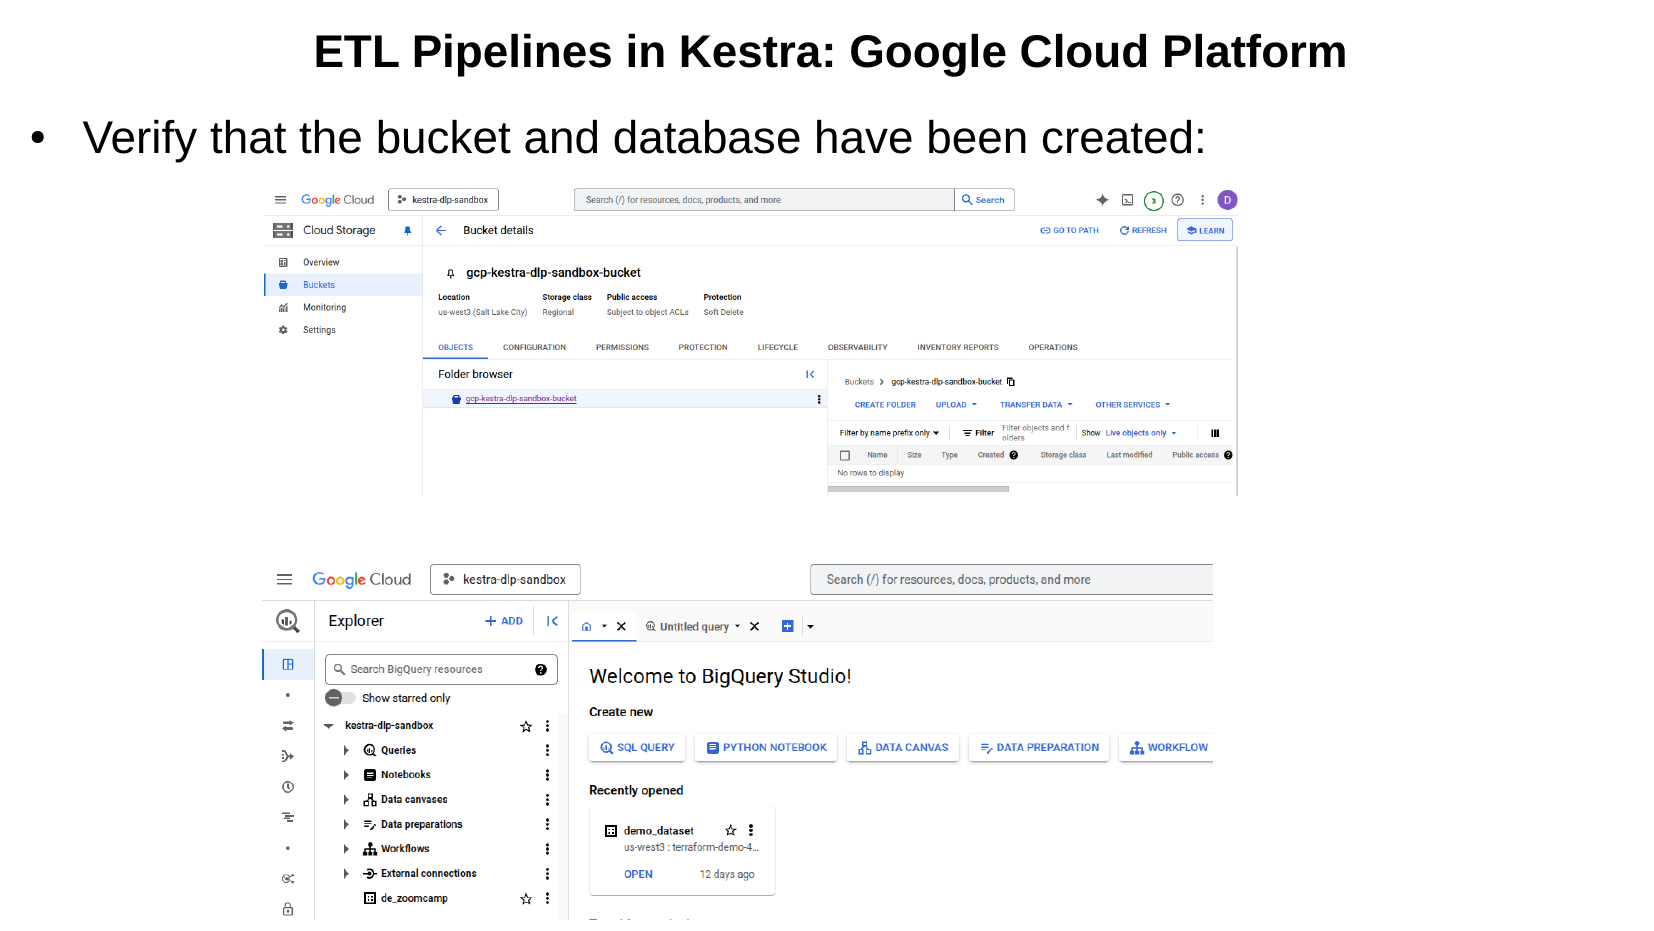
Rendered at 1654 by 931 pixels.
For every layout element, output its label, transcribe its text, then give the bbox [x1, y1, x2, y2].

title ETL Pipelines in Kestra: Google Cloud Platform [86, 0, 1576, 156]
picture [262, 562, 1213, 920]
picture [264, 263, 1238, 497]
list Verify that the bucket and database have been created: [11, 112, 1538, 263]
